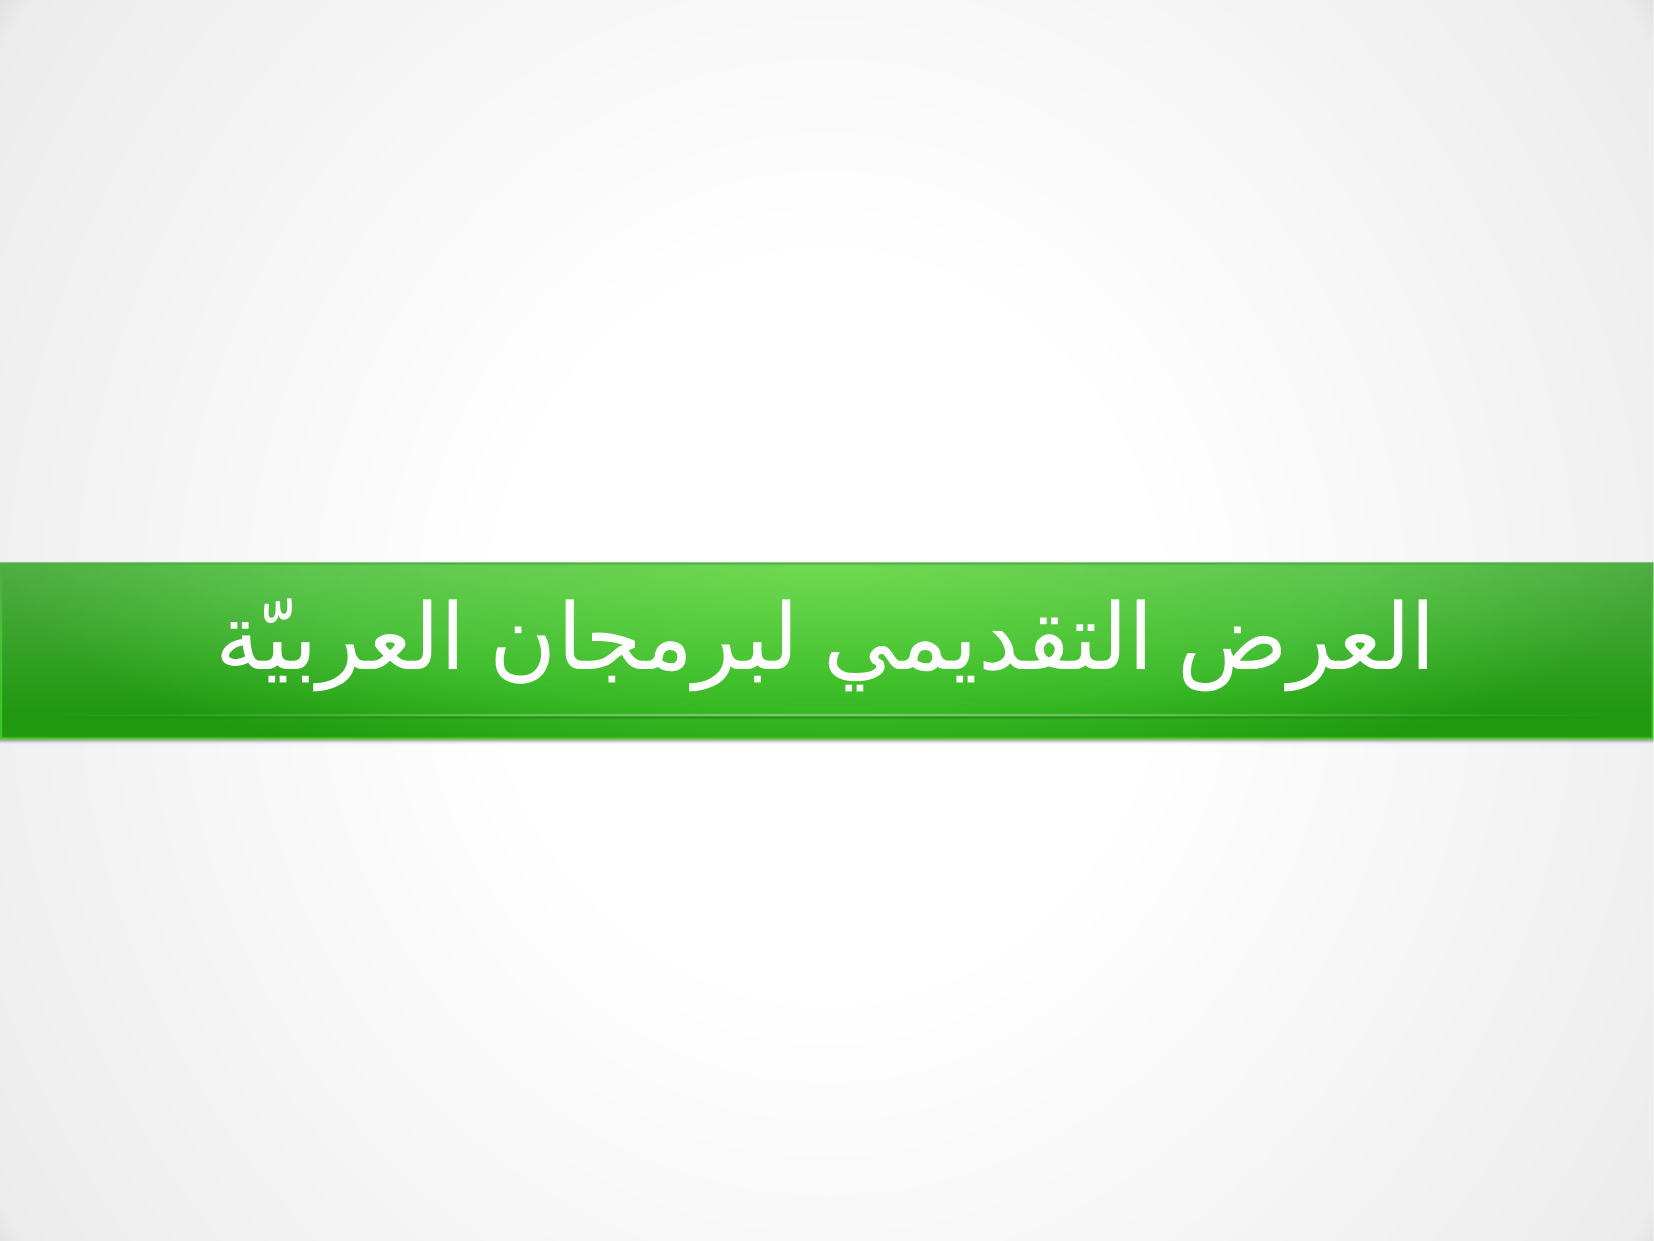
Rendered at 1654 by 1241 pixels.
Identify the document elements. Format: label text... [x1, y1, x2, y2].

title العرض التقديمي لبرمجان العربيّة [82, 578, 1571, 715]
picture [0, 0, 1654, 1241]
